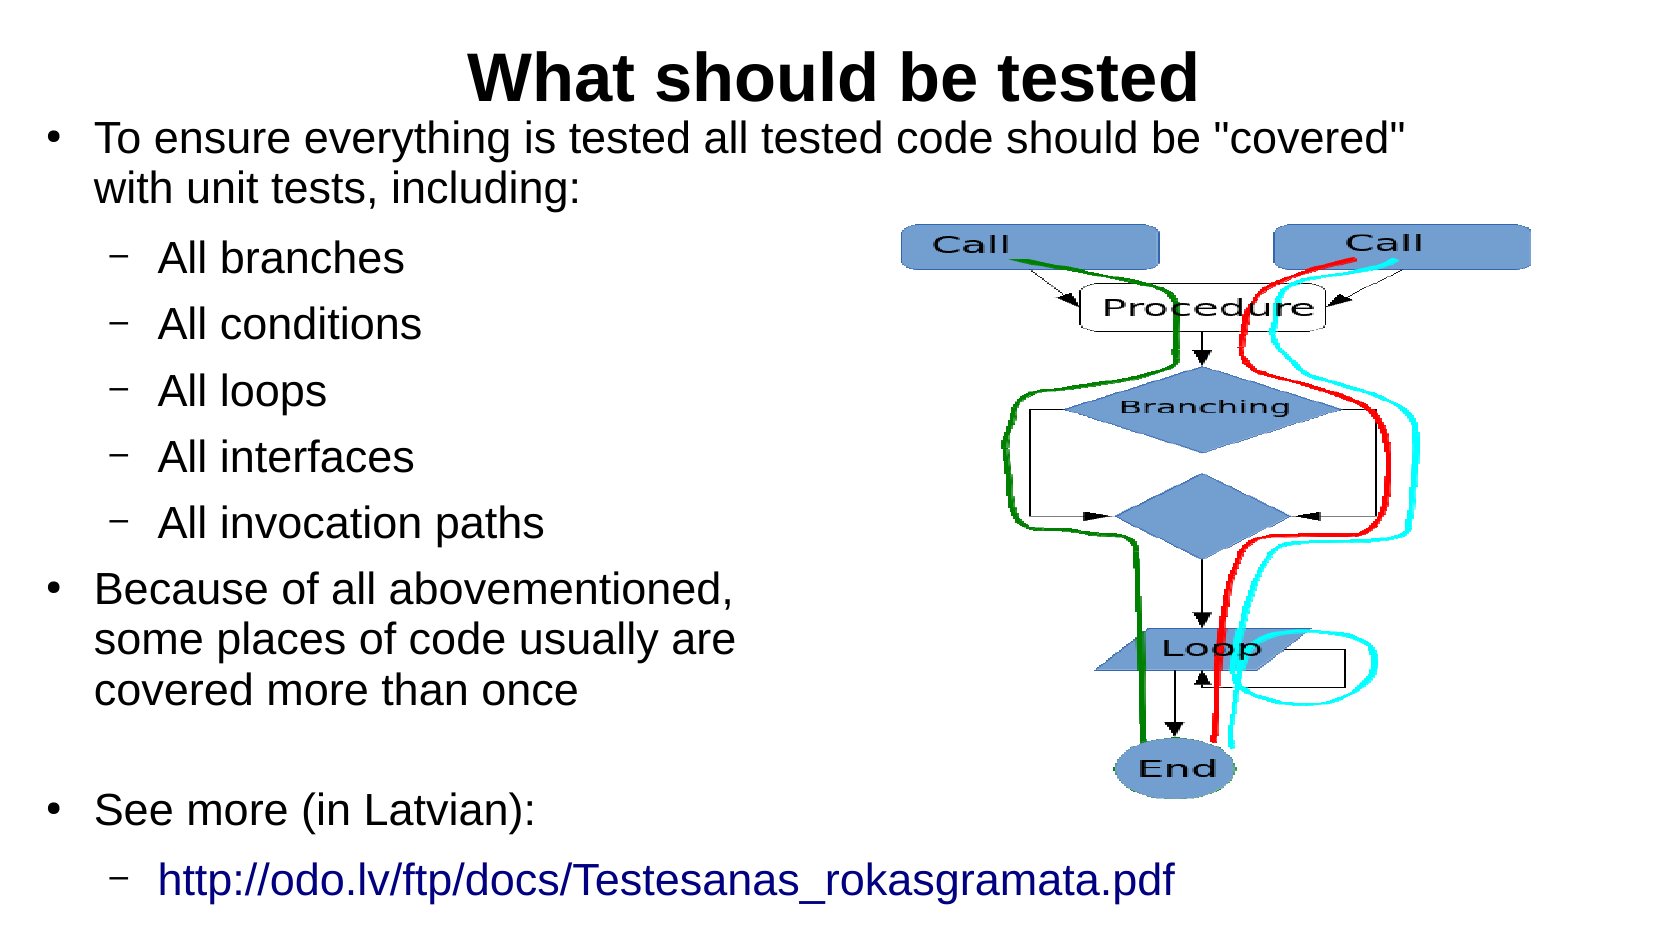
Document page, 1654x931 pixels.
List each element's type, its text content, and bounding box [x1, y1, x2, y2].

picture [901, 224, 1531, 799]
title What should be tested [90, 22, 1579, 132]
list To ensure everything is tested all tested code should be "covered" with unit tests, including: All branches All conditions All loops All interfaces All invocation paths Because of all abovementioned, some places of code usually are covered more than once See more (in Latvian): http://odo.lv/ftp/docs/Testesanas_rokasgramata.pdf [29, 112, 1486, 912]
